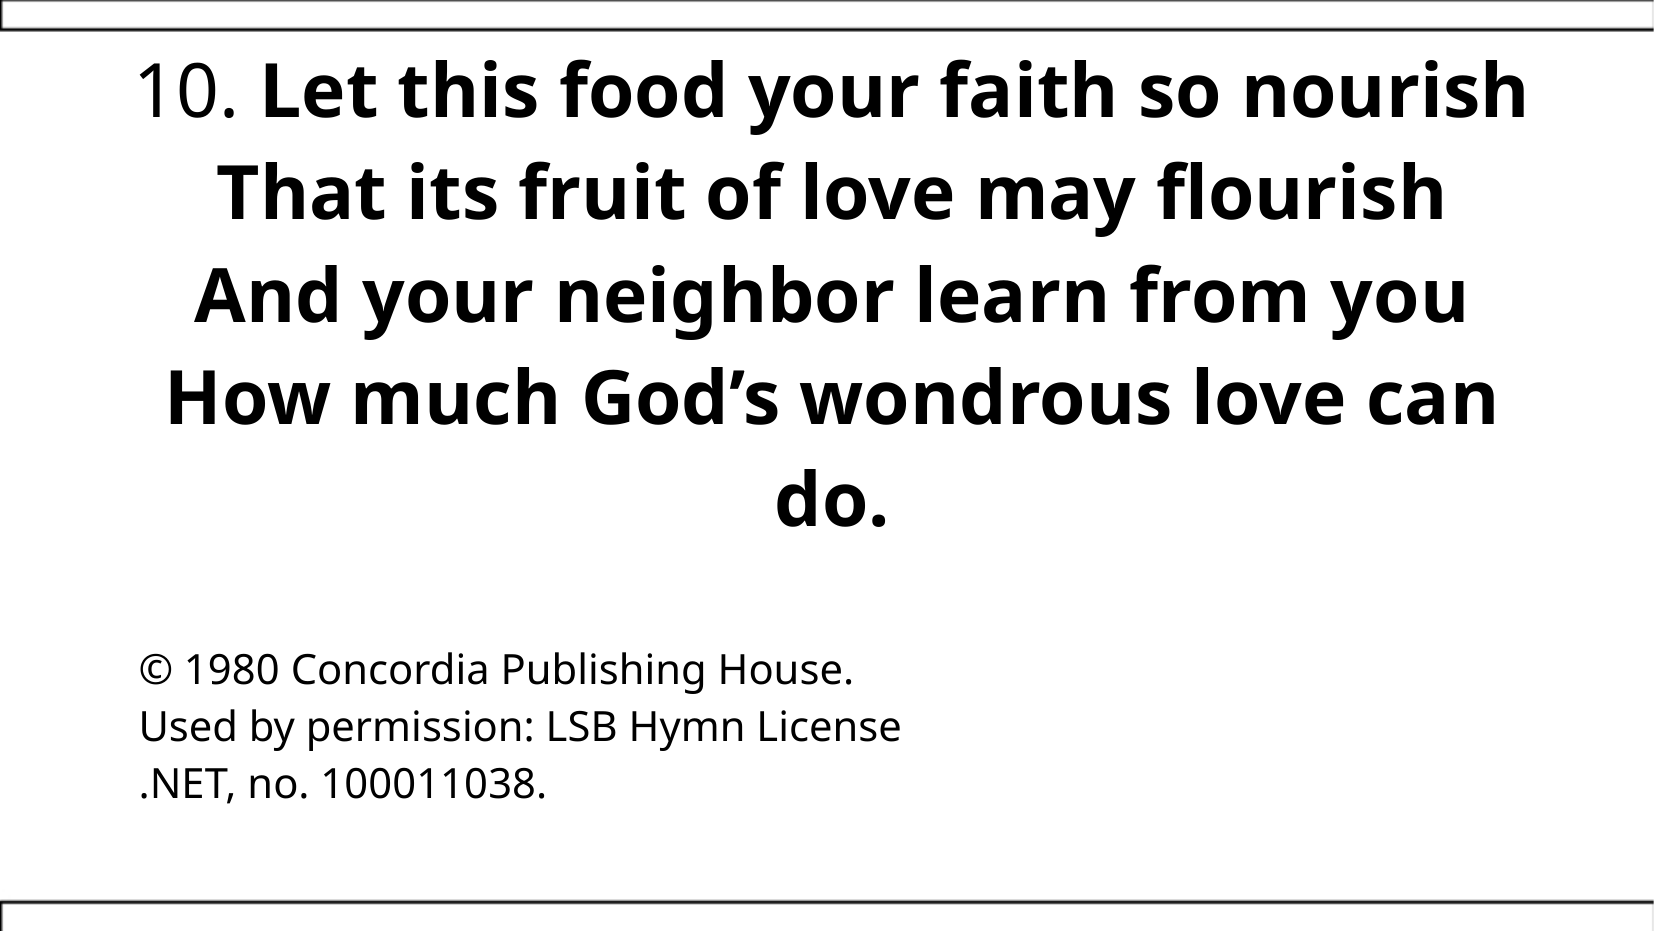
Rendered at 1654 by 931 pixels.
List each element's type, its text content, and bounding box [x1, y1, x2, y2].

picture [0, 0, 1654, 931]
text_box 10. Let this food your faith so nourish That its fruit of love may flourish And your neighbor learn from you How much God’s wondrous love can do. © 1980 Concordia Publishing House. Used by permission: LSB Hymn License .NET, no. 100011038. [105, 30, 1561, 755]
